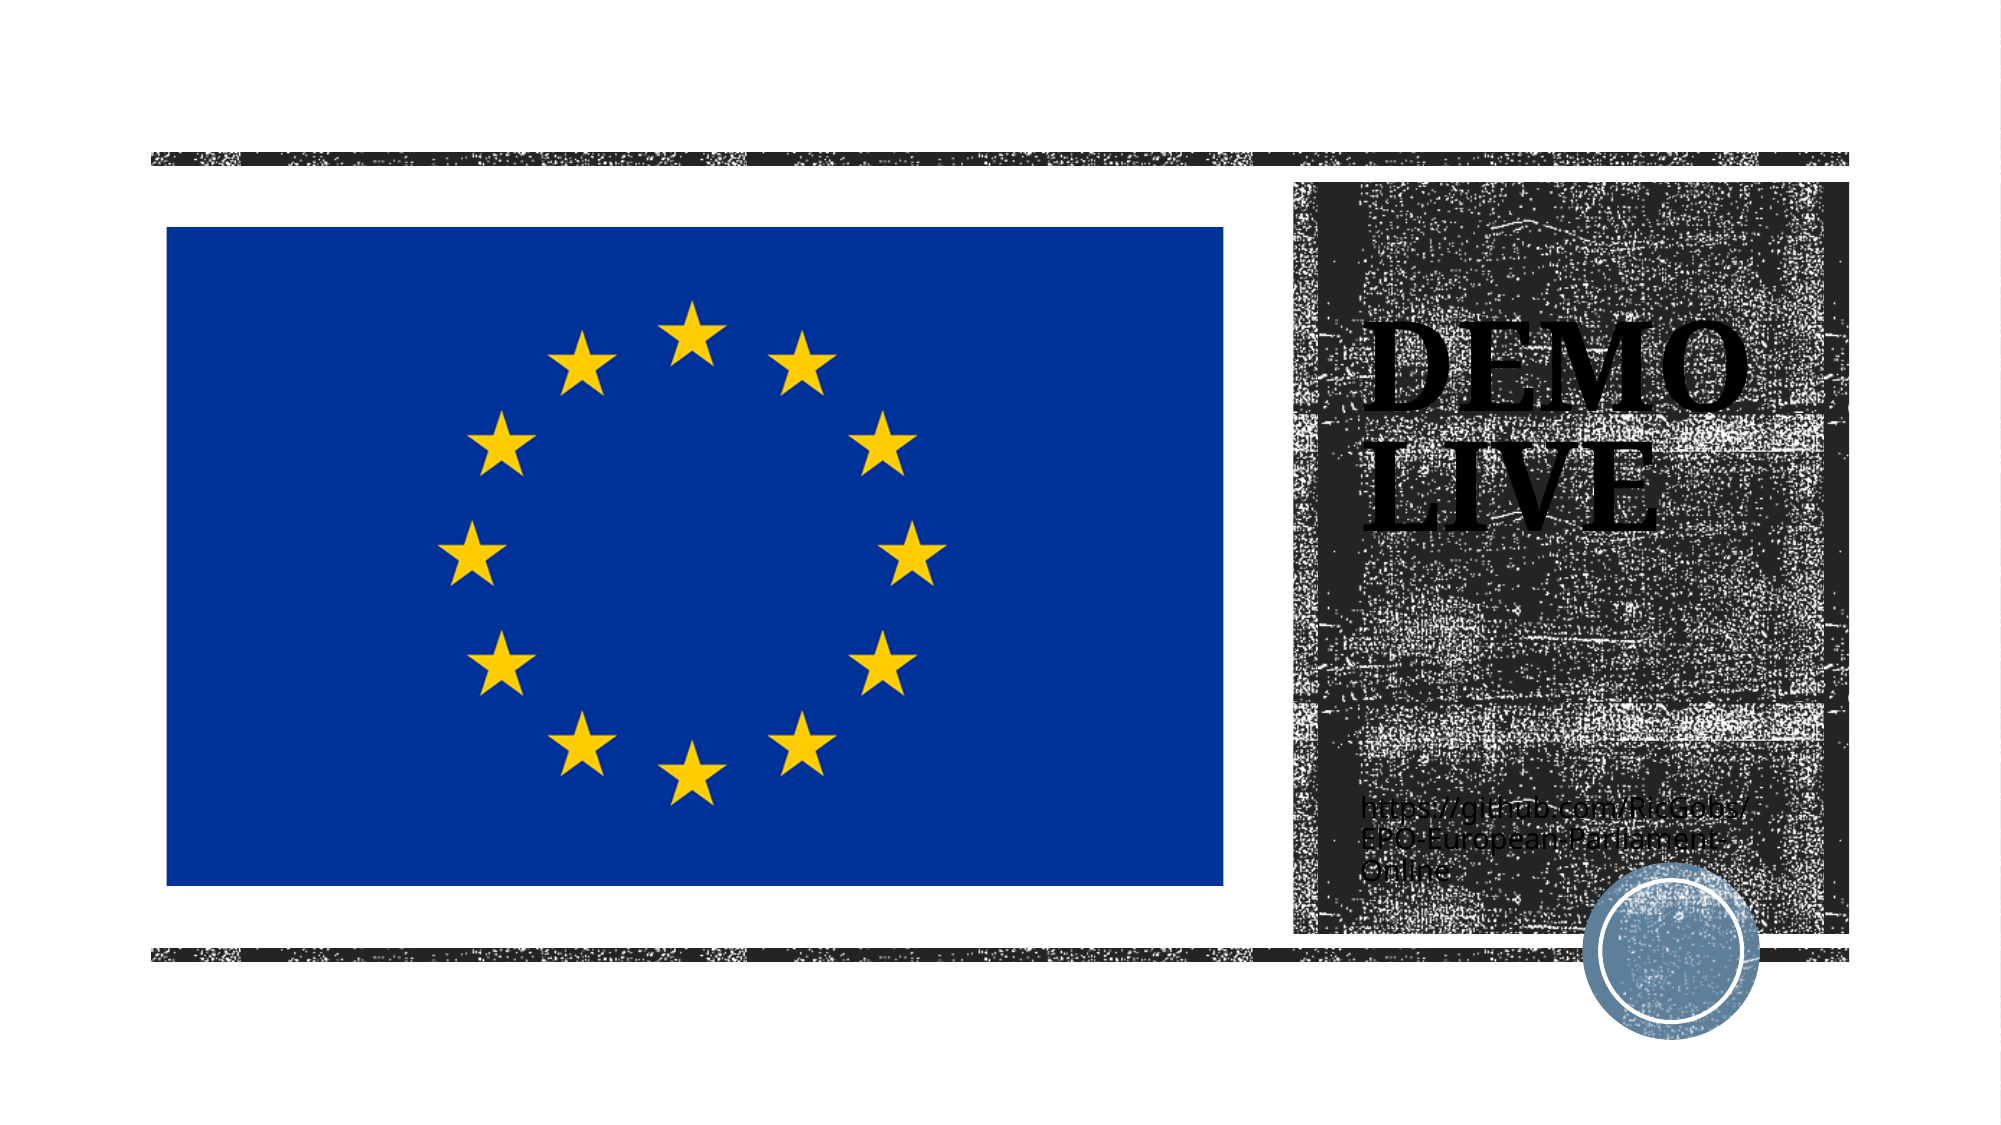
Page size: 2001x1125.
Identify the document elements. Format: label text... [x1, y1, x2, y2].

title DEMO LIVE [1345, 234, 1808, 785]
picture [166, 227, 1224, 886]
text_box [0, 0, 2000, 1125]
list https://github.com/RicGobs/EPO-European-Parliament-Online [1345, 785, 1808, 899]
